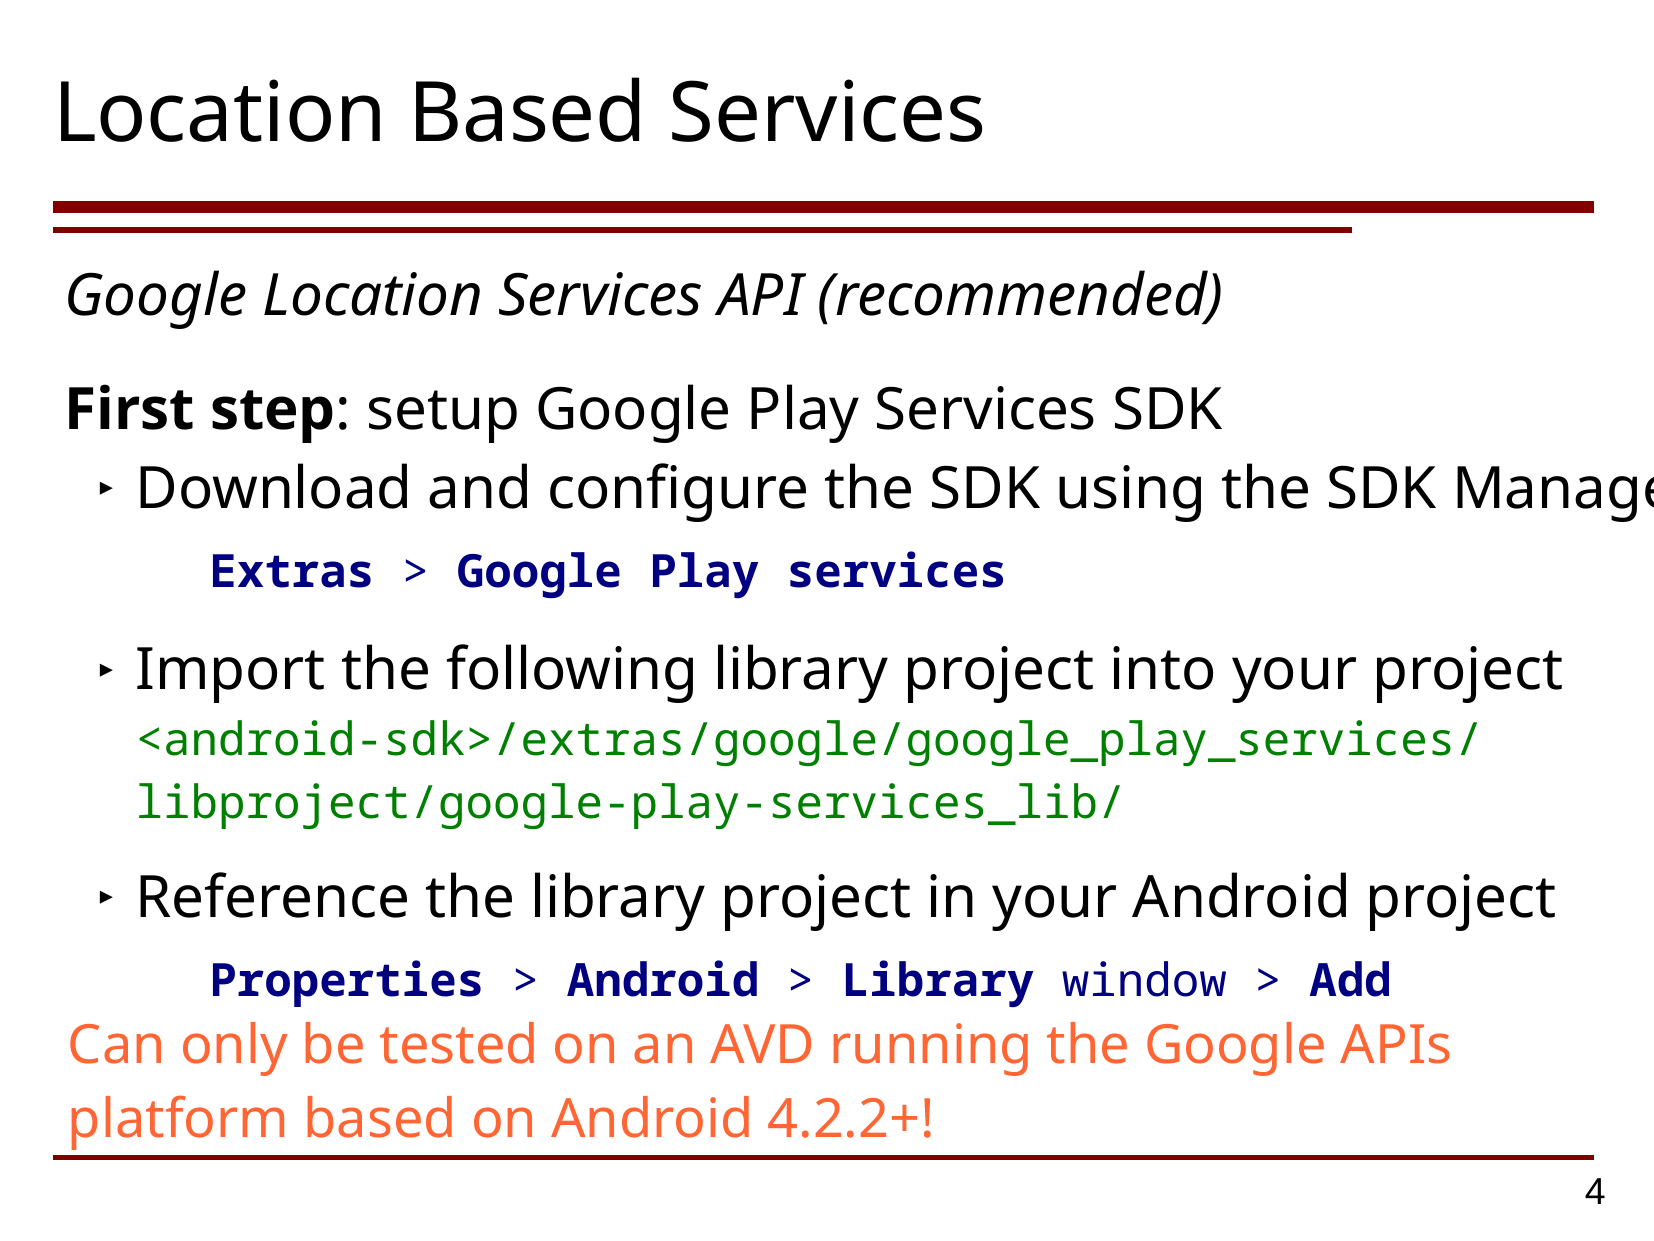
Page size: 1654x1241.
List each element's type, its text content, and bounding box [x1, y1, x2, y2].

text_box <número> [35, 1163, 1654, 1221]
text_box Google Location Services API (recommended) First step: setup Google Play Services SDK Download and configure the SDK using the SDK Manager Extras > Google Play services Import the following library project into your project <android-sdk>/extras/google/google_play_services/ libproject/google-play-services_lib/ Reference the library project in your Android project Properties > Android > Library window > Add [49, 246, 1649, 998]
text_box Can only be tested on an AVD running the Google APIs platform based on Android 4.2.2+! [53, 998, 1654, 1159]
subtitle Location Based Services [53, 48, 1542, 172]
